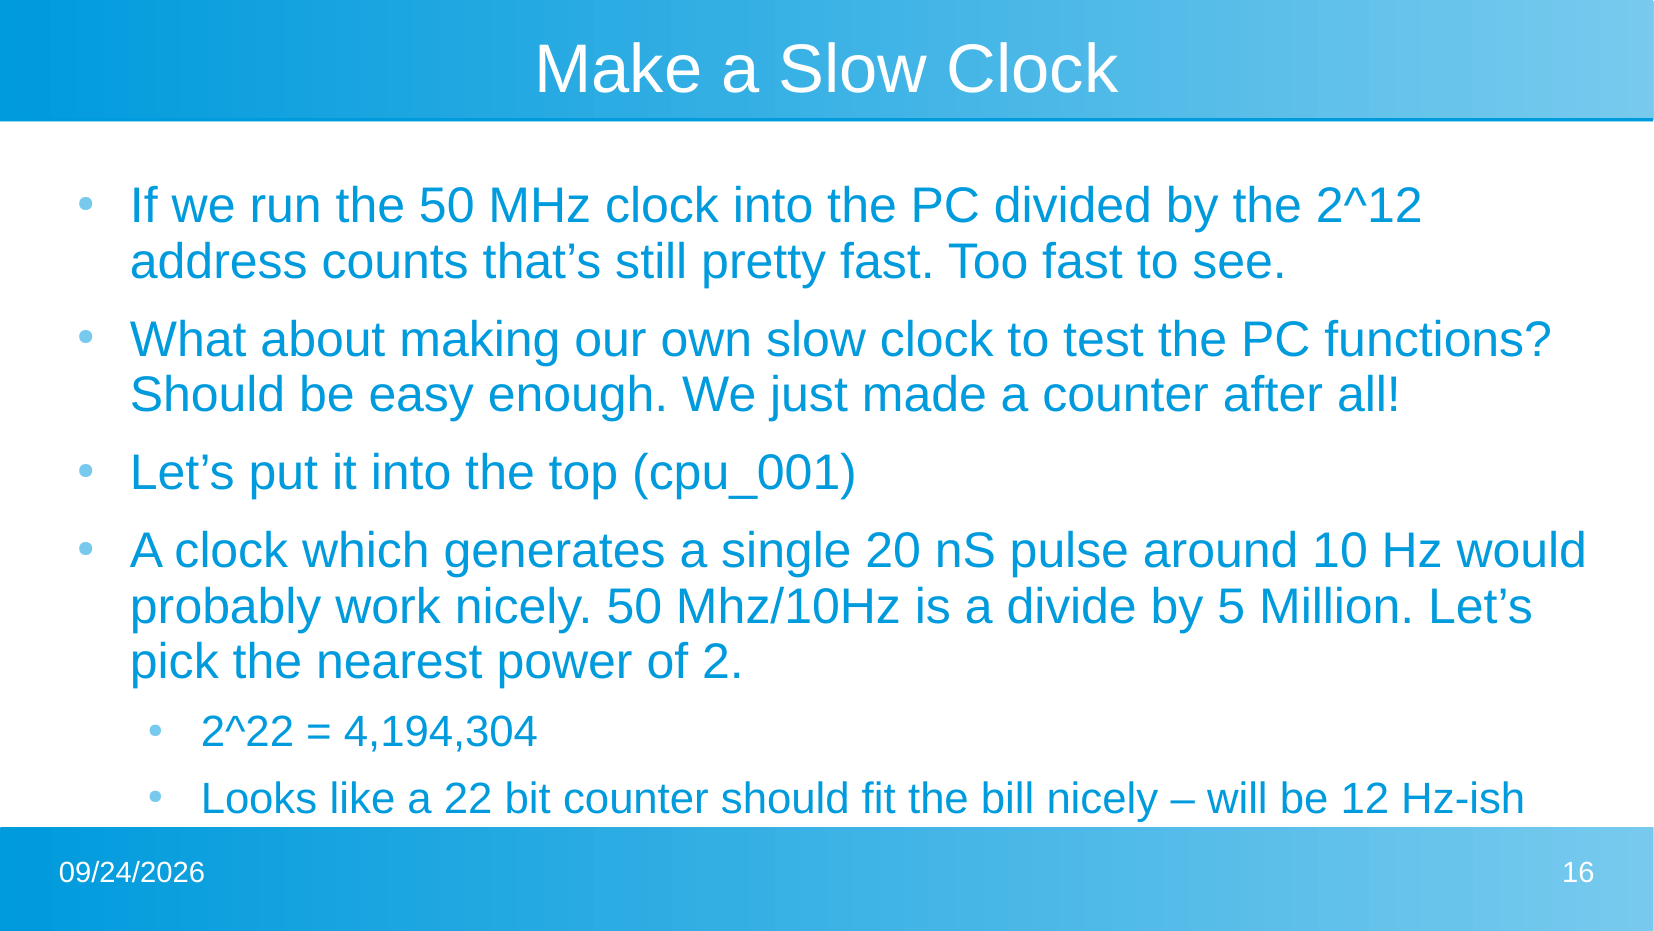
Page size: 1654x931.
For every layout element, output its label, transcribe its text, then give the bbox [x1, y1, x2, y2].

title Make a Slow Clock [59, 29, 1595, 108]
list If we run the 50 MHz clock into the PC divided by the 2^12 address counts that’s still pretty fast. Too fast to see. What about making our own slow clock to test the PC functions? Should be easy enough. We just made a counter after all! Let’s put it into the top (cpu_001) A clock which generates a single 20 nS pulse around 10 Hz would probably work nicely. 50 Mhz/10Hz is a divide by 5 Million. Let’s pick the nearest power of 2. 2^22 = 4,194,304 Looks like a 22 bit counter should fit the bill nicely – will be 12 Hz-ish [59, 177, 1595, 768]
